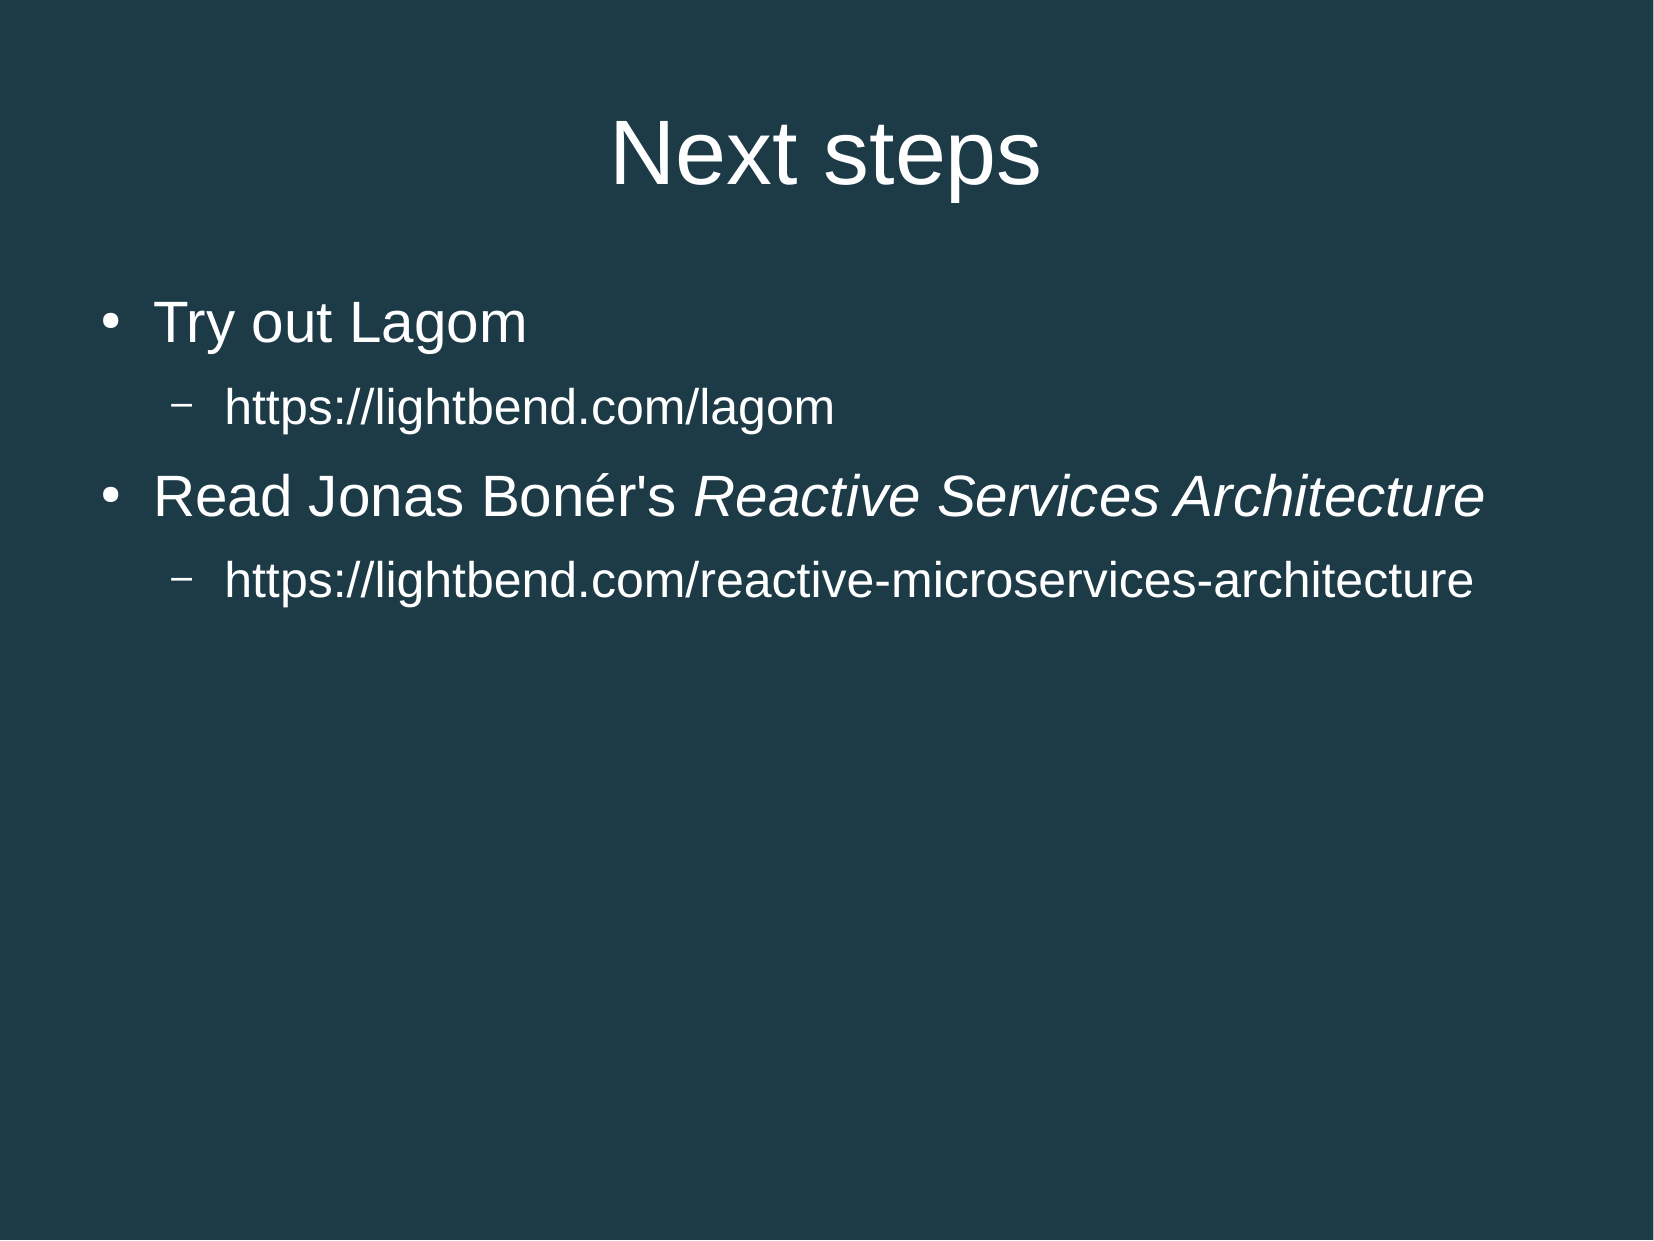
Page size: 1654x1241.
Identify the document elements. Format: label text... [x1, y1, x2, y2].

title Next steps [82, 49, 1571, 257]
list Try out Lagom https://lightbend.com/lagom Read Jonas Bonér's Reactive Services Architecture https://lightbend.com/reactive-microservices-architecture [82, 290, 1571, 1010]
